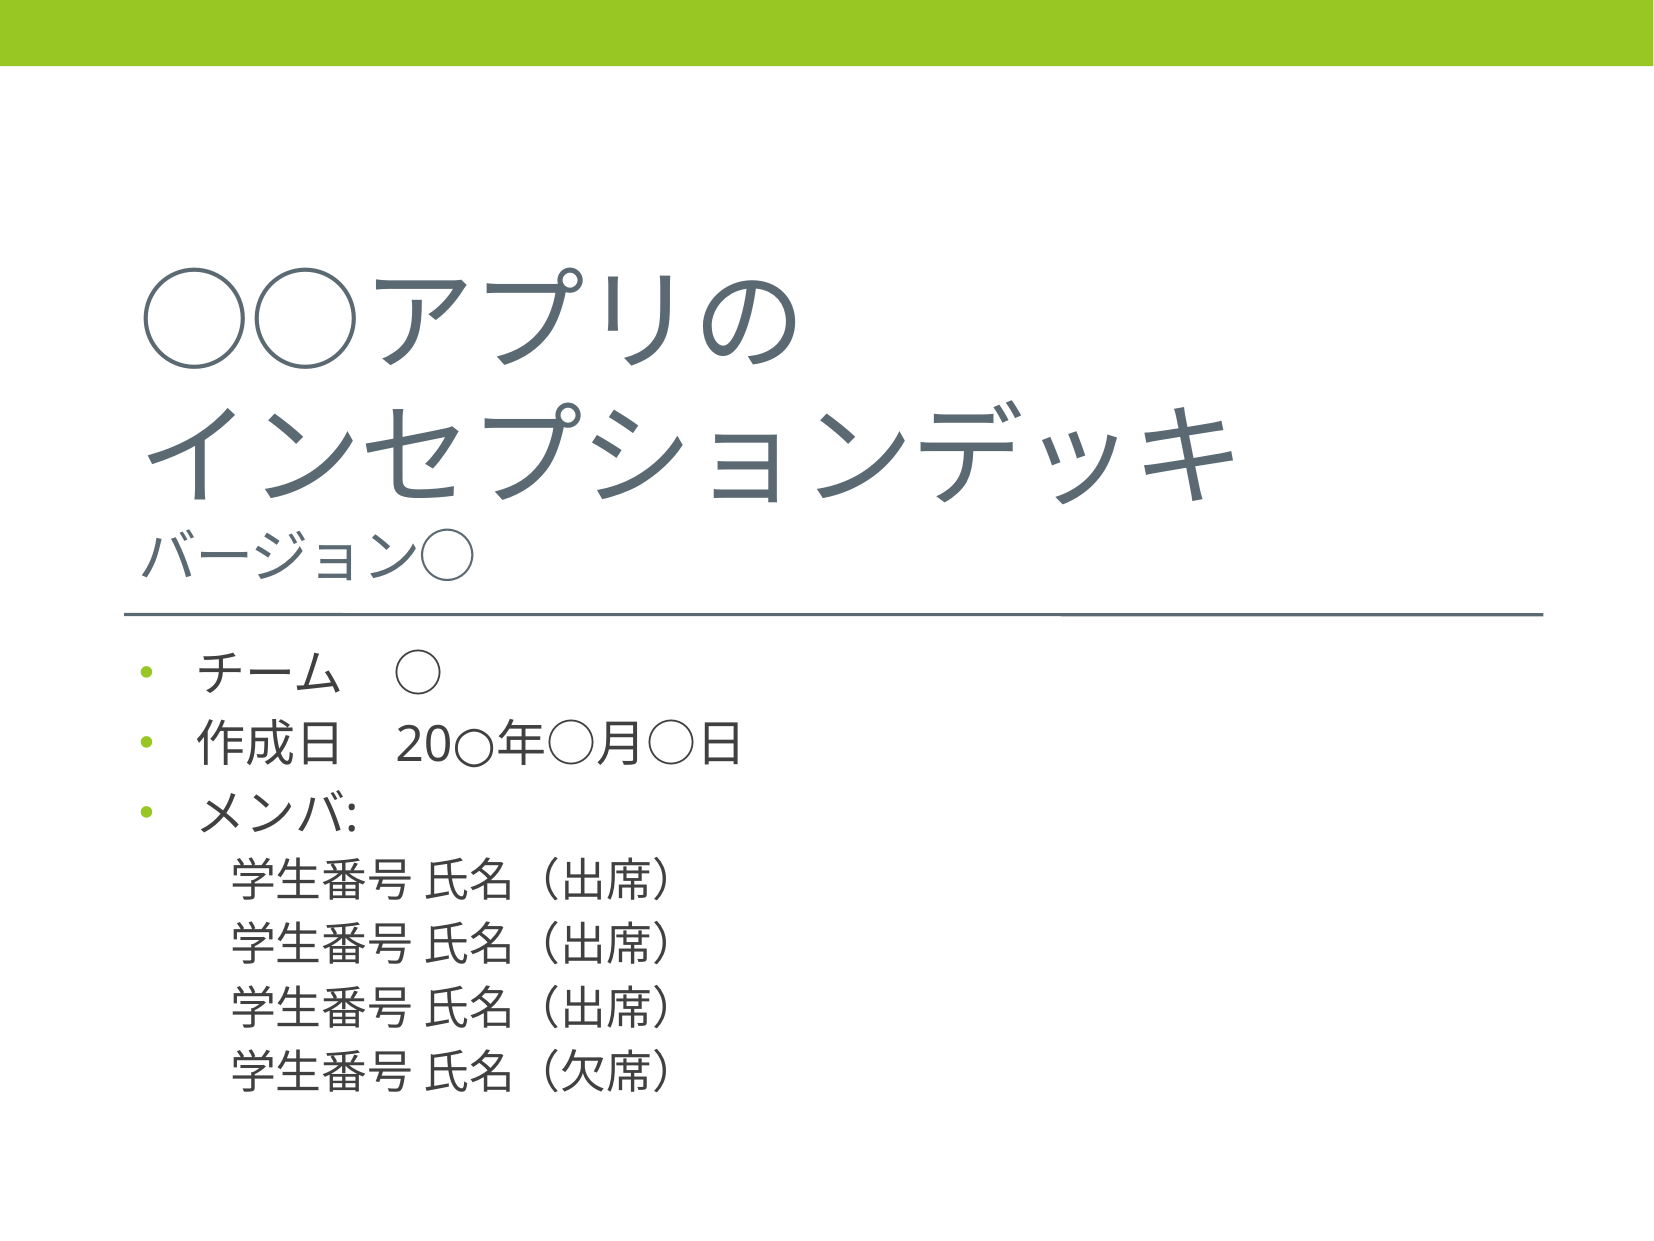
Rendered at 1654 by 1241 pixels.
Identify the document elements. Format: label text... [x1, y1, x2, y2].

title ○○アプリの インセプションデッキ バージョン○ [124, 190, 1544, 597]
subtitle チーム ○ 作成日 20○年○月○日 メンバ: 学生番号 氏名（出席） 学生番号 氏名（出席） 学生番号 氏名（出席） 学生番号 氏名（欠席） [124, 633, 1282, 1167]
